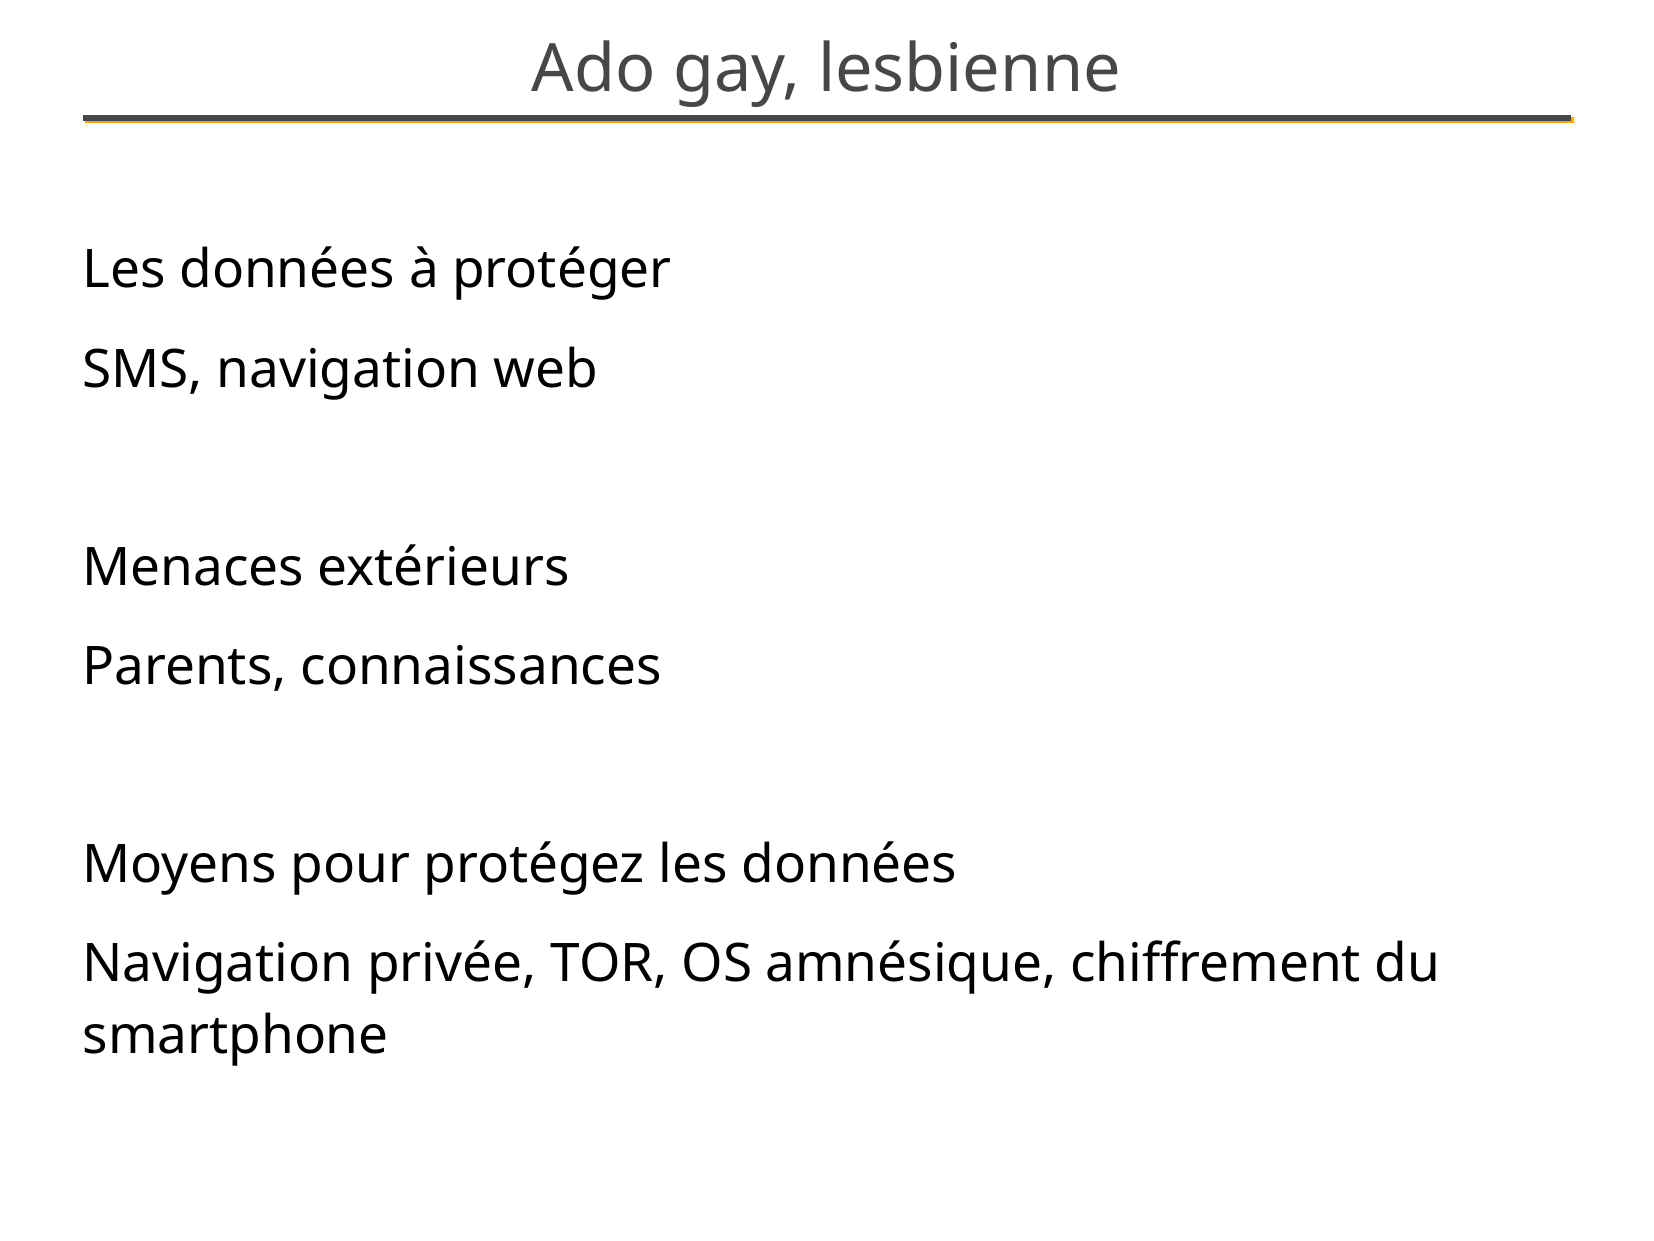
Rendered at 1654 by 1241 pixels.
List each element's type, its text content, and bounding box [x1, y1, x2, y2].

list Les données à protéger SMS, navigation web Menaces extérieurs Parents, connaissances Moyens pour protégez les données Navigation privée, TOR, OS amnésique, chiffrement du smartphone [82, 231, 1571, 1075]
title Ado gay, lesbienne [82, 25, 1571, 107]
